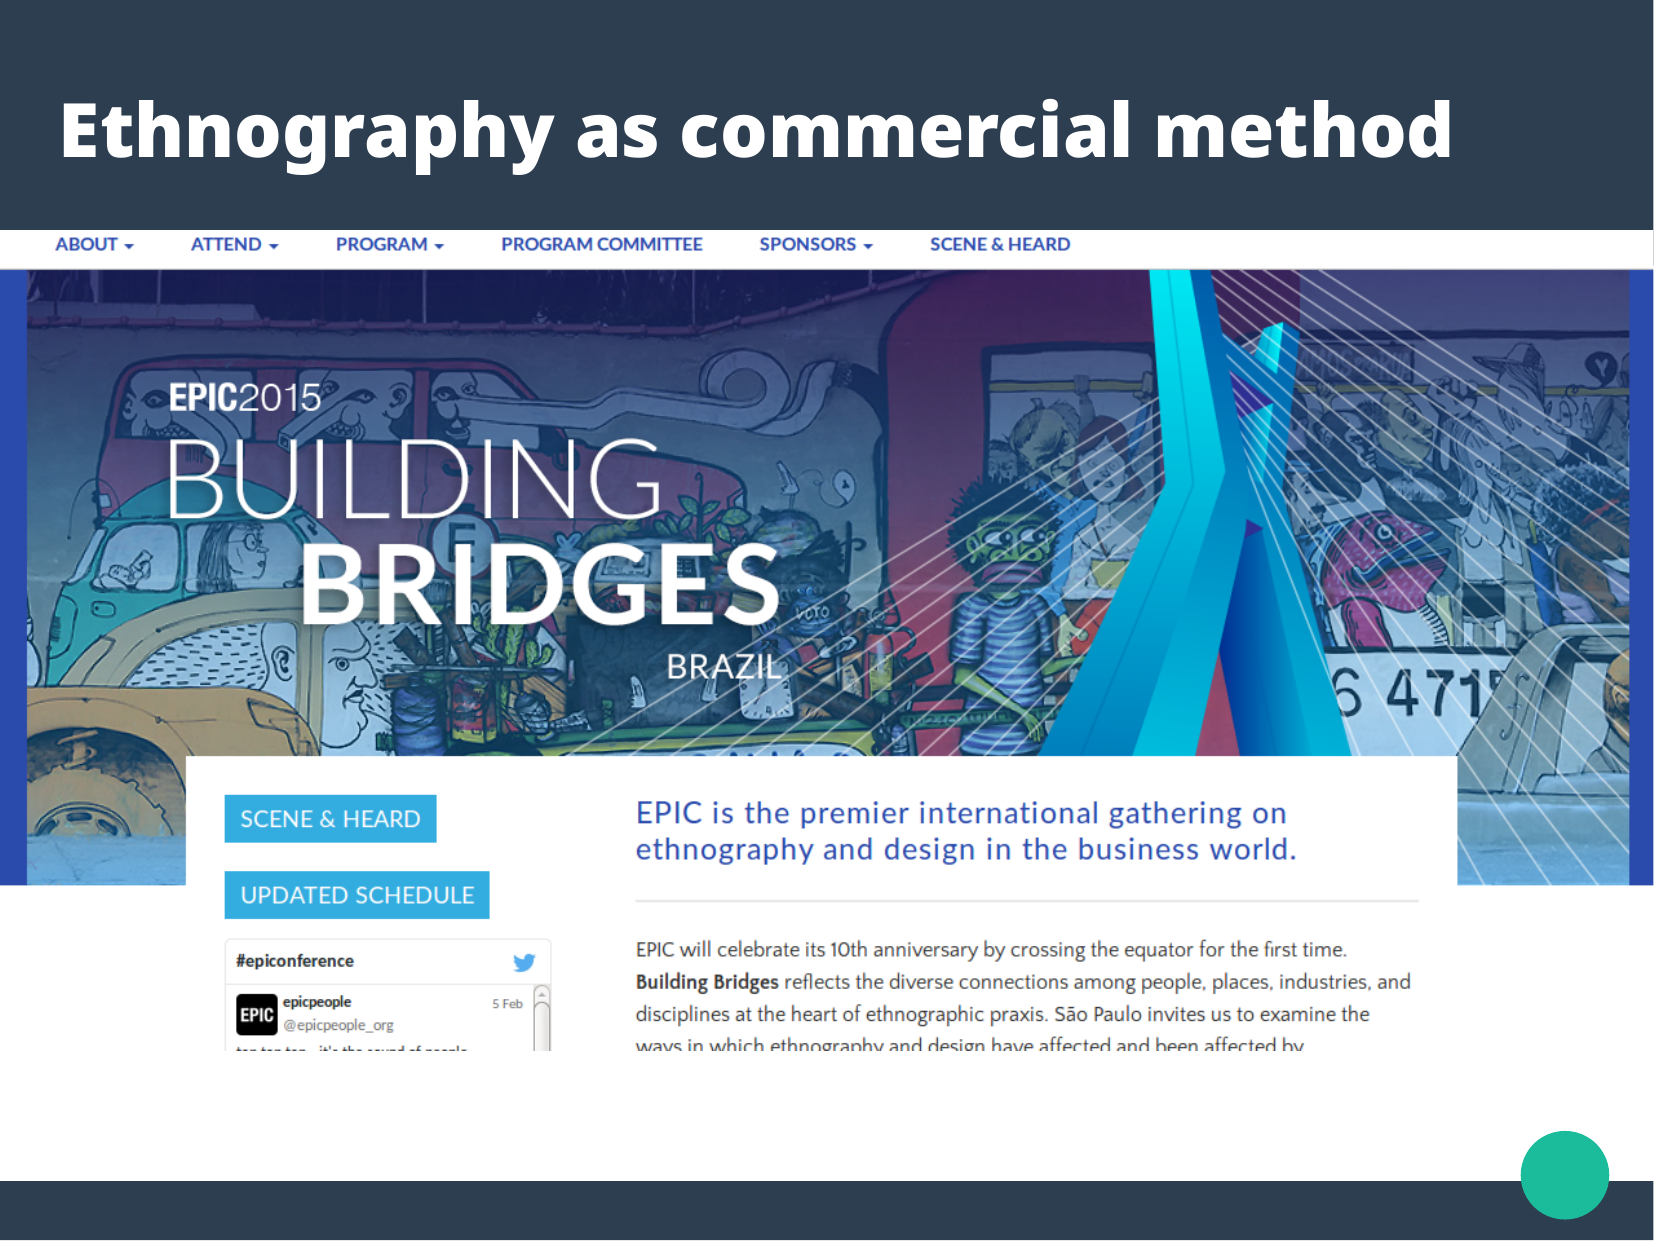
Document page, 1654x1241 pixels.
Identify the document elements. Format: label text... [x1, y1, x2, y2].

title Ethnography as commercial method [59, 49, 1595, 207]
picture [0, 230, 1654, 1051]
